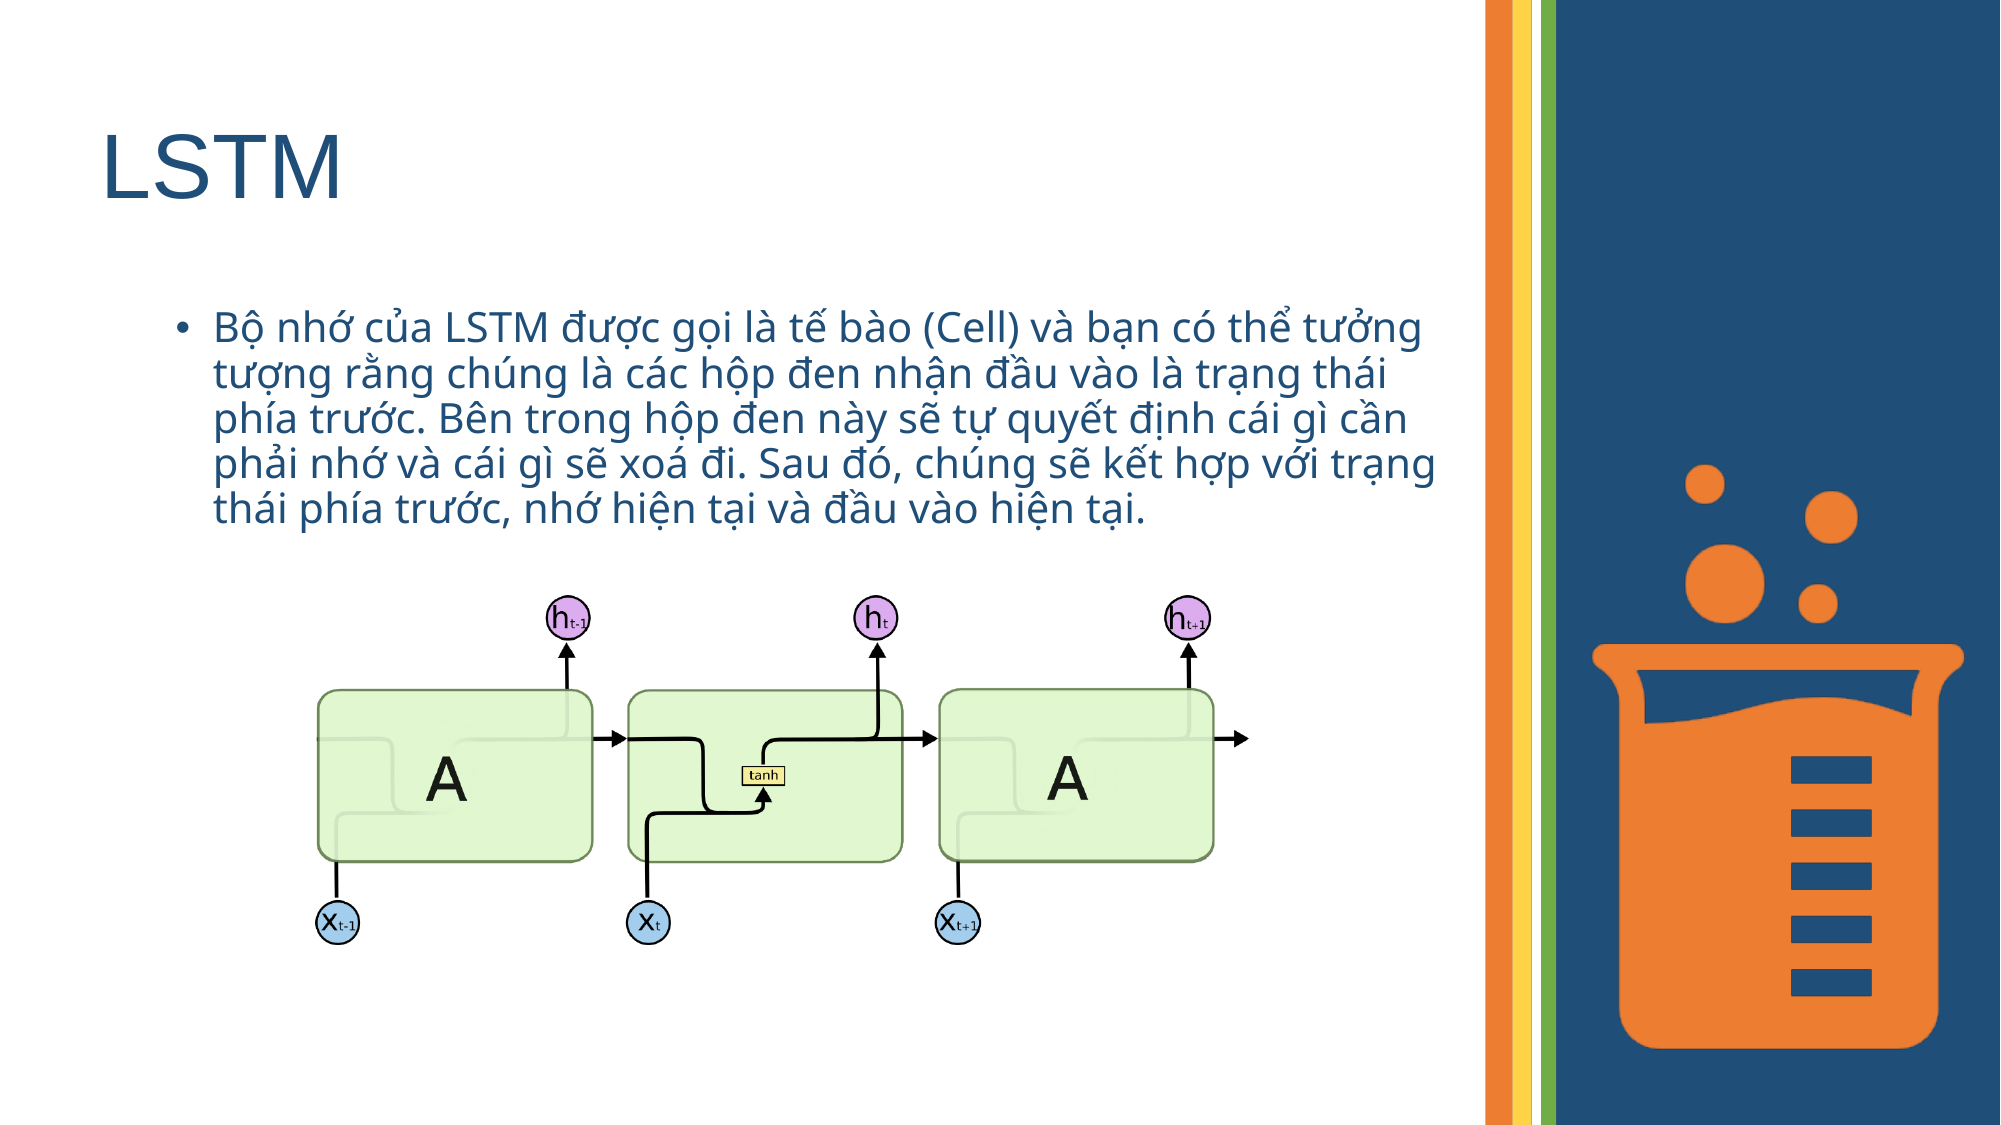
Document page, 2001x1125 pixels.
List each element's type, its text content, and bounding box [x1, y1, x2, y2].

list Bộ nhớ của LSTM được gọi là tế bào (Cell) và bạn có thể tưởng tượng rằng chúng là các hộp đen nhận đầu vào là trạng thái phía trước. Bên trong hộp đen này sẽ tự quyết định cái gì cần phải nhớ và cái gì sẽ xoá đi. Sau đó, chúng sẽ kết hợp với trạng thái phía trước, nhớ hiện tại và đầu vào hiện tại. [85, 299, 1460, 1014]
text_box [1485, 0, 2000, 438]
text_box [1485, 1076, 2000, 1125]
title LSTM [85, 59, 1460, 278]
picture [315, 595, 1249, 946]
picture [1459, 438, 2000, 1076]
